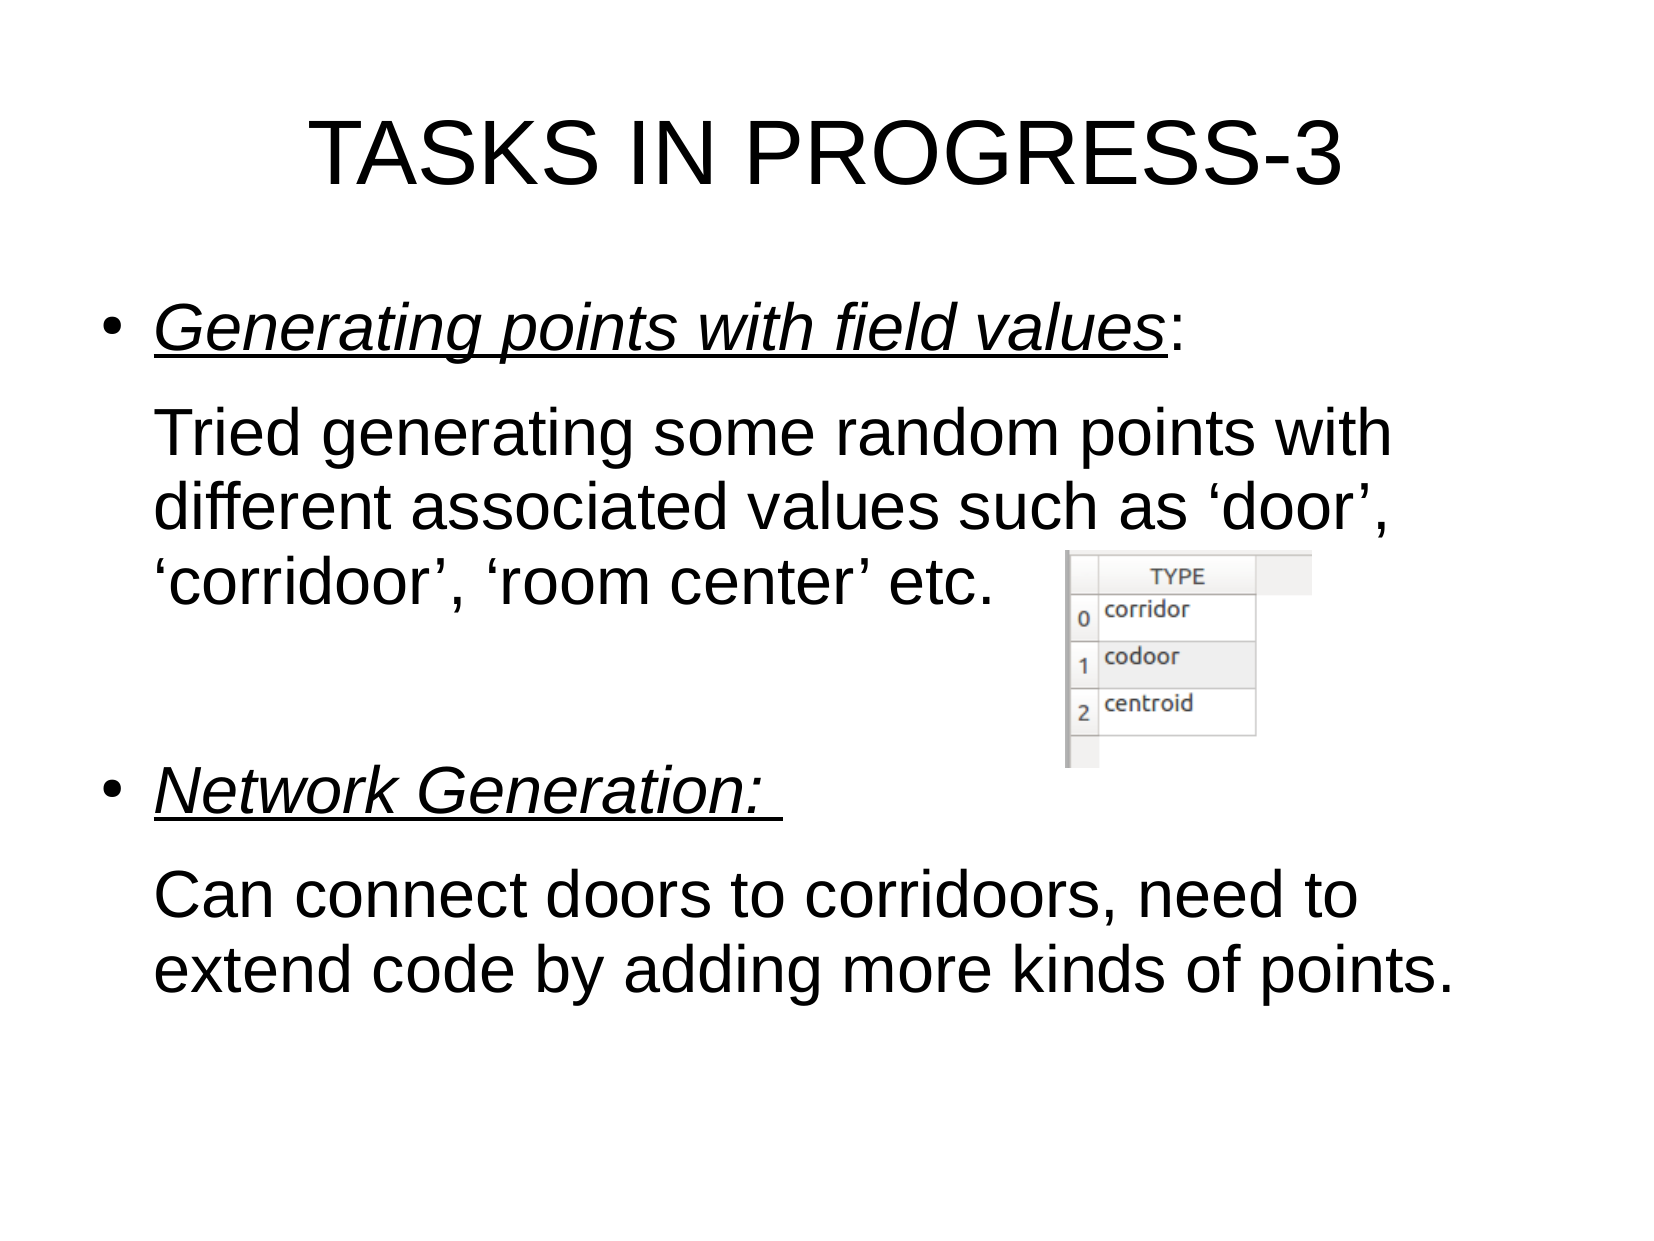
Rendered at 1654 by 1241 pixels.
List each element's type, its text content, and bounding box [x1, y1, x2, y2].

title TASKS IN PROGRESS-3 [82, 49, 1571, 257]
picture [1065, 550, 1312, 768]
list Generating points with field values: Tried generating some random points with different associated values such as ‘door’, ‘corridoor’, ‘room center’ etc. Network Generation: Can connect doors to corridoors, need to extend code by adding more kinds of points. [82, 290, 1571, 1010]
